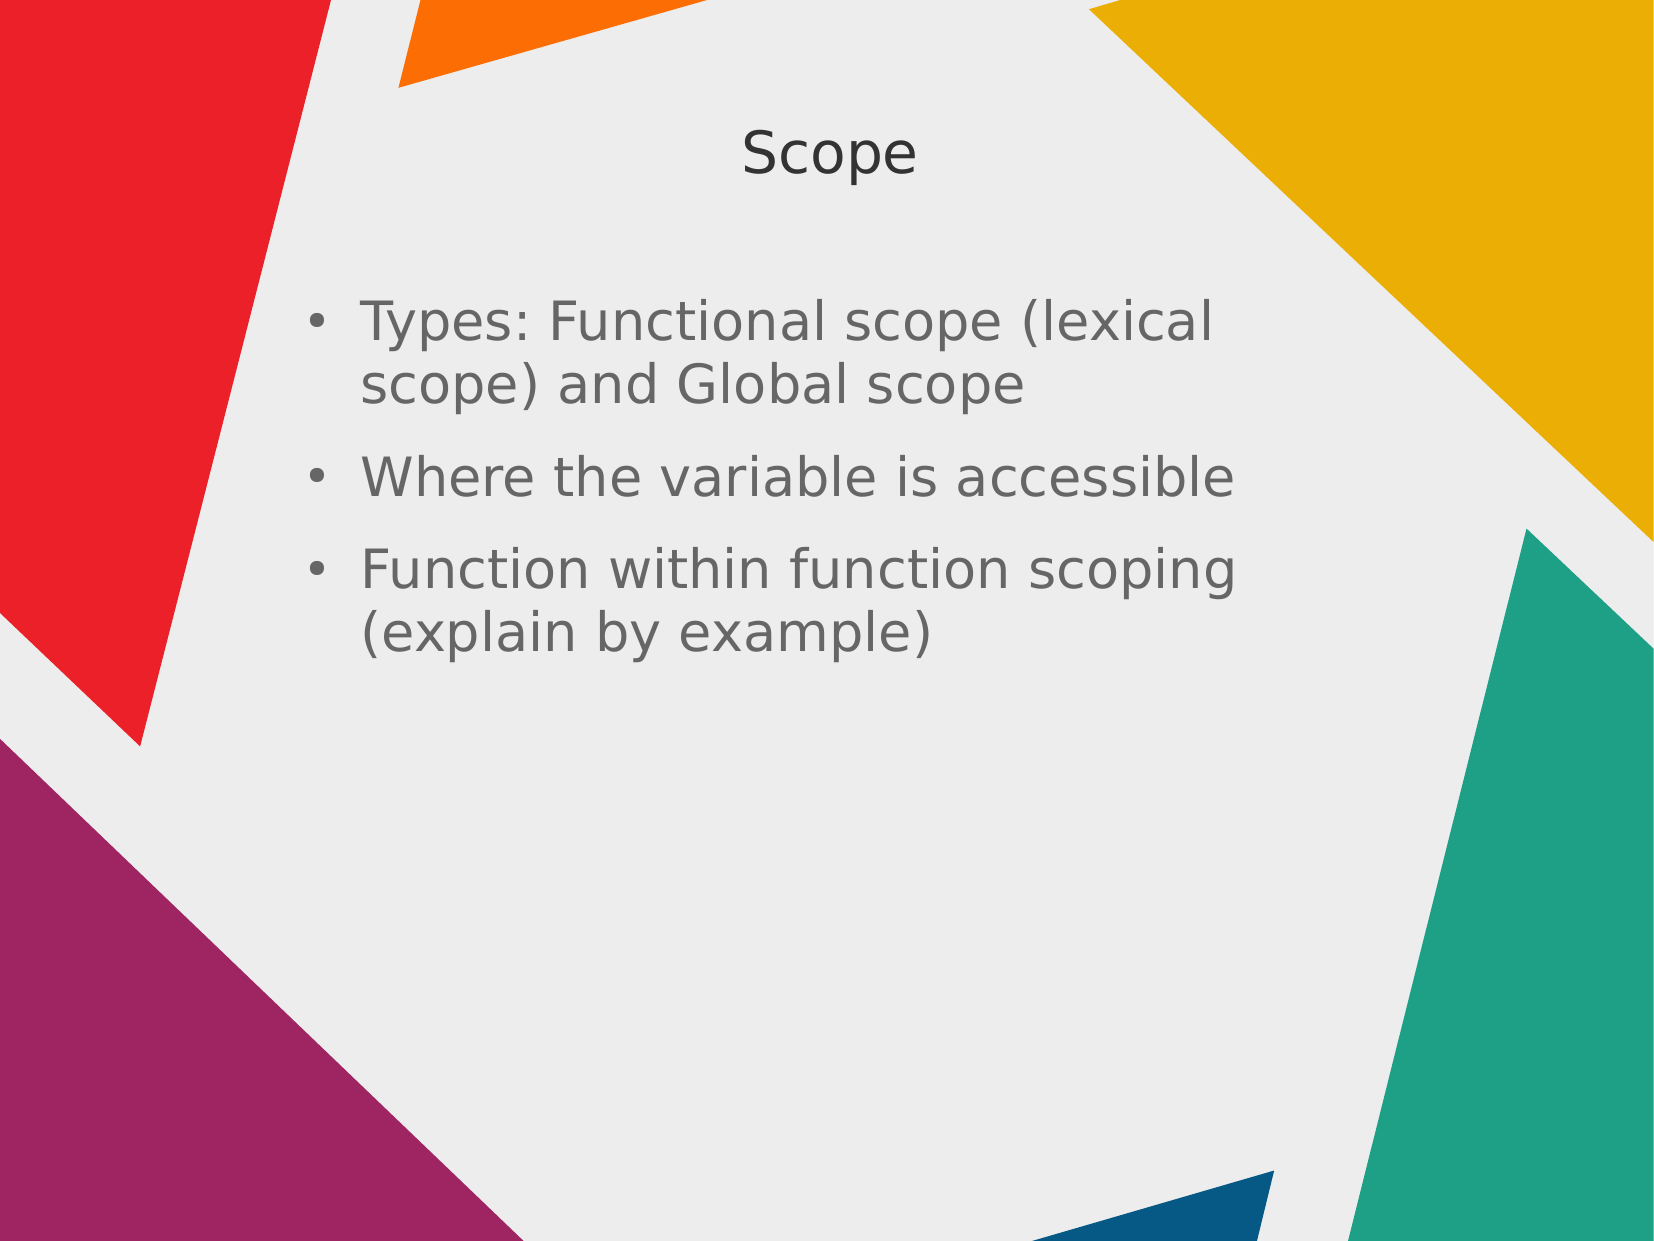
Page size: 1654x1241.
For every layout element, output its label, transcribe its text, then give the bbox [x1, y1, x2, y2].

title Scope [289, 49, 1372, 257]
list Types: Functional scope (lexical scope) and Global scope Where the variable is accessible Function within function scoping (explain by example) [289, 290, 1372, 1090]
